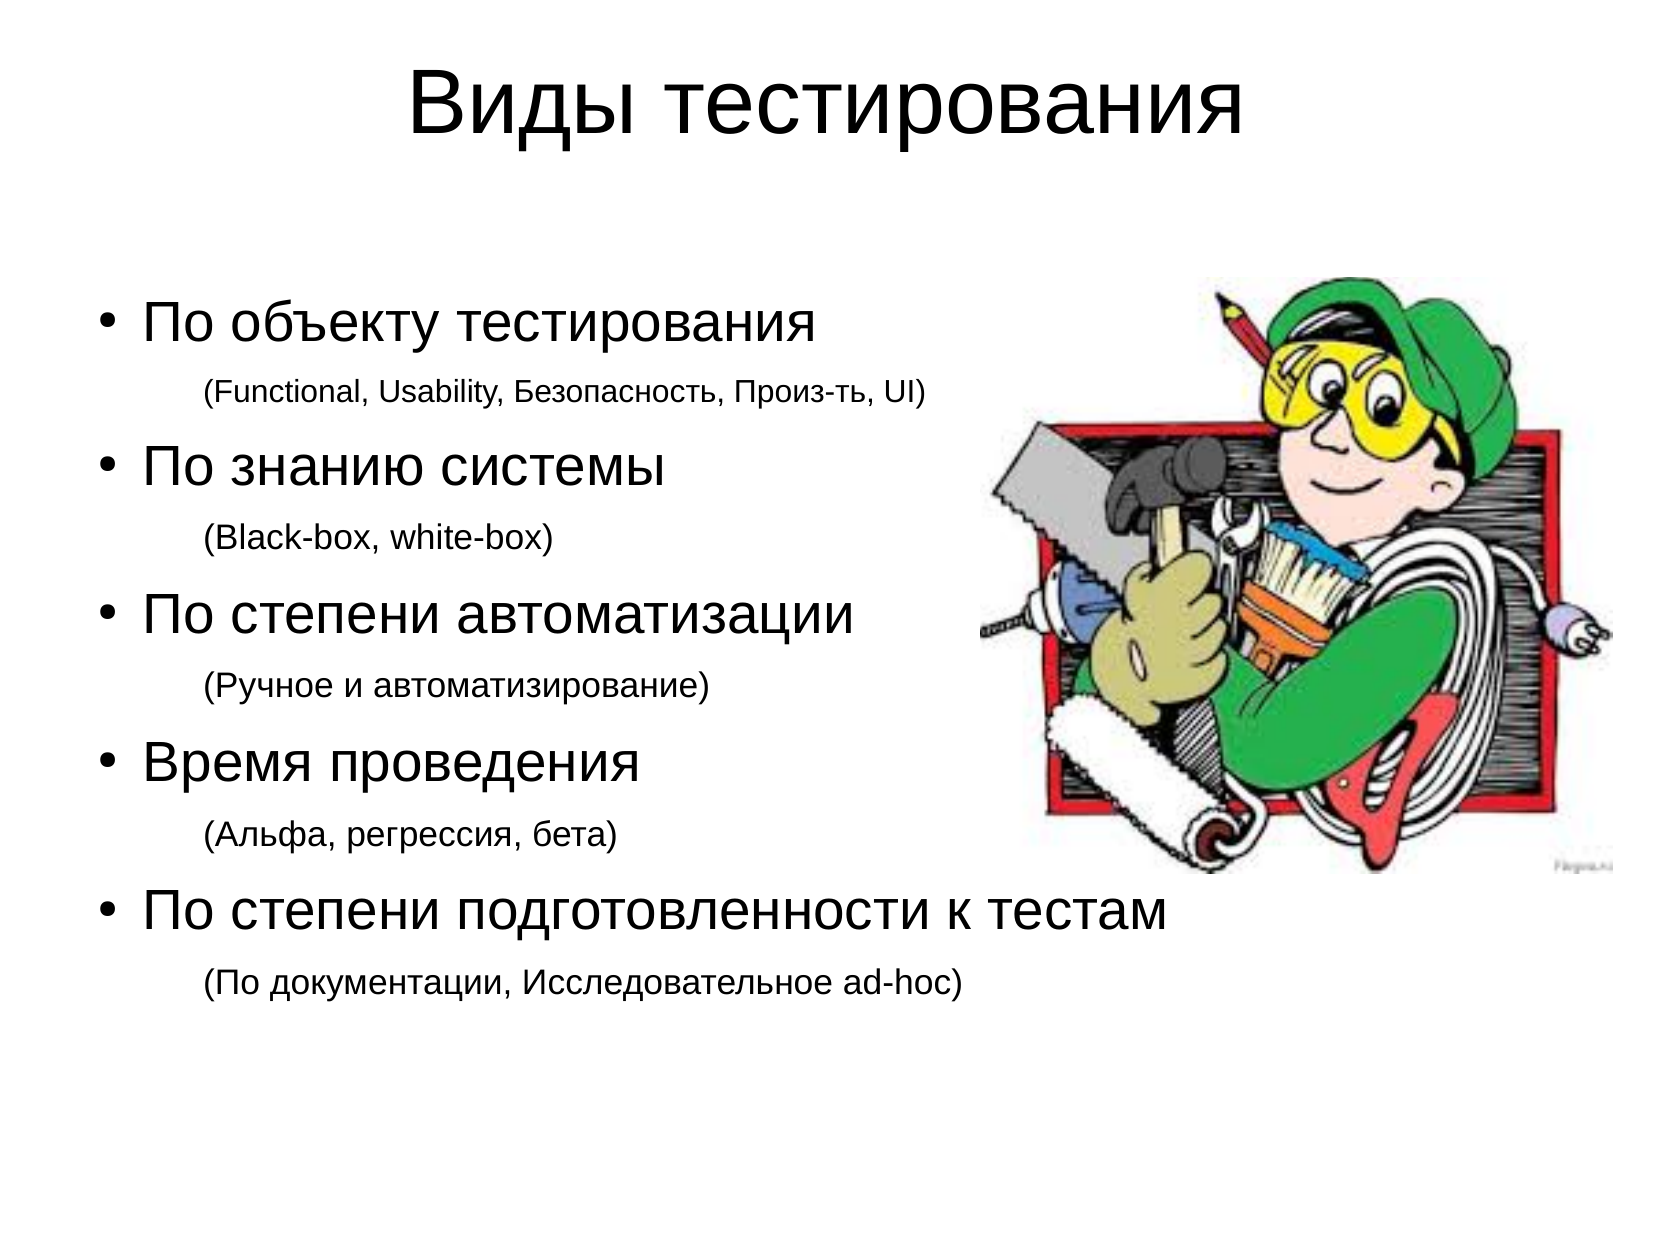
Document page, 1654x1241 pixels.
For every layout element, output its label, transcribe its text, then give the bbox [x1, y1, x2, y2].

title Виды тестирования [82, 49, 1571, 257]
picture [980, 277, 1613, 875]
list По объекту тестирования (Functional, Usability, Безопасность, Произ-ть, UI) По знанию системы (Black-box, white-box) По степени автоматизации (Ручное и автоматизирование) Время проведения (Альфа, регрессия, бета) По степени подготовленности к тестам (По документации, Исследовательное ad-hoc) [82, 290, 1571, 1010]
